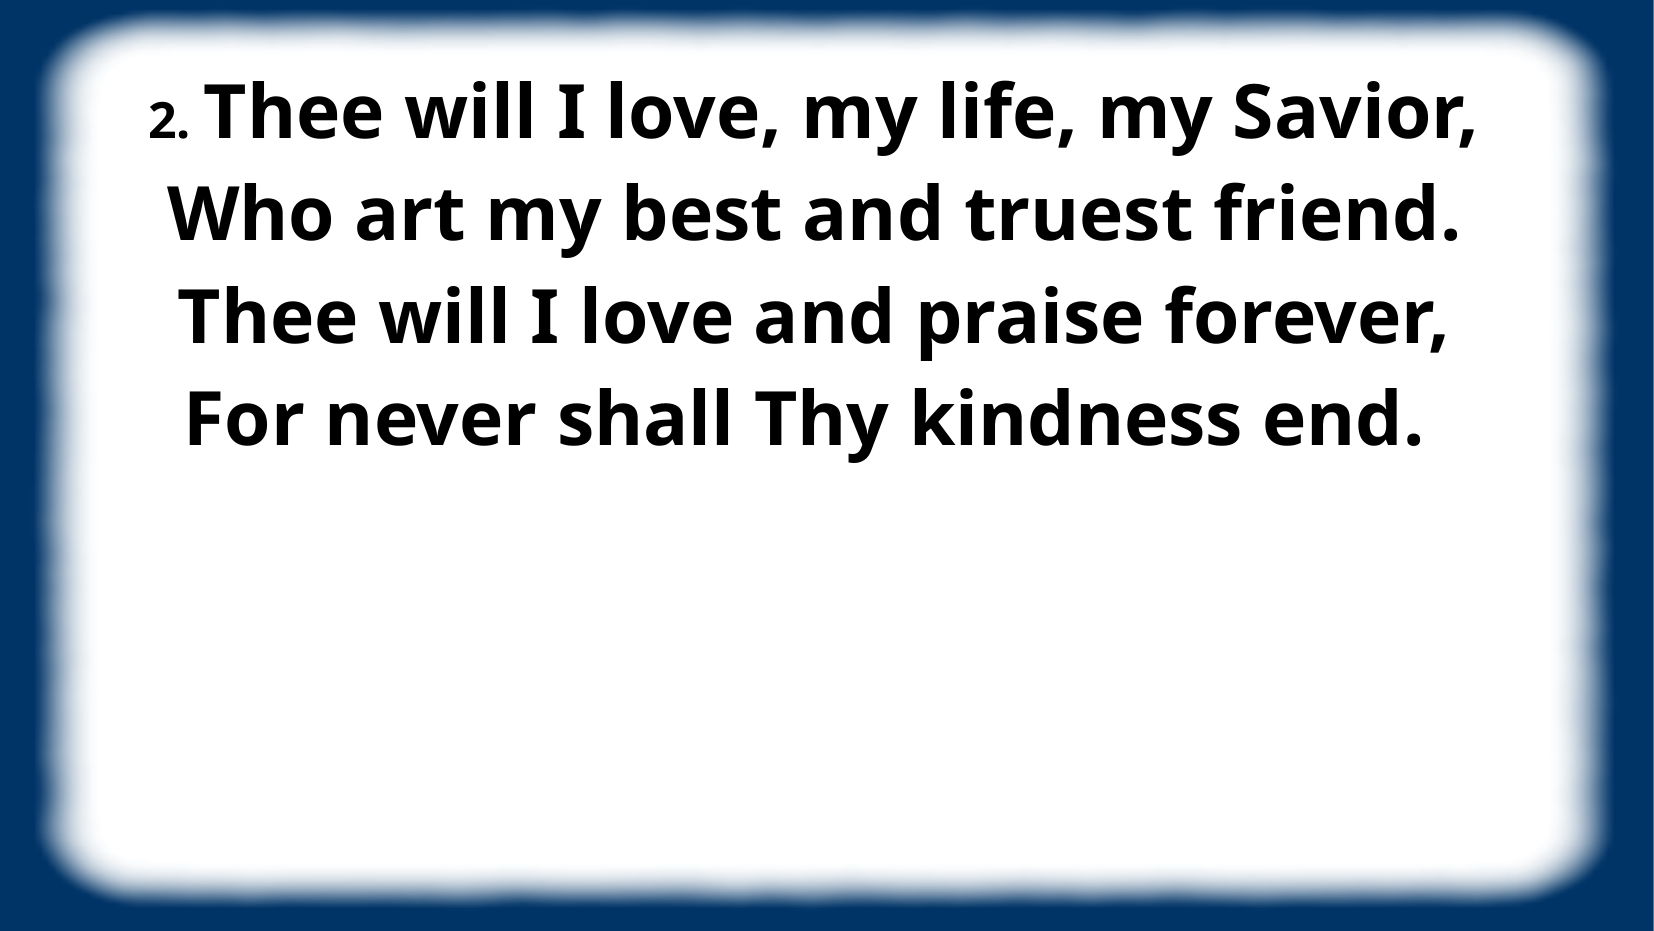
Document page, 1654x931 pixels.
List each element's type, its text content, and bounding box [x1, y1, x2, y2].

picture [0, 0, 1654, 931]
text_box 2. Thee will I love, my life, my Savior, Who art my best and truest friend. Thee will I love and praise forever, For never shall Thy kindness end. [90, 50, 1540, 466]
